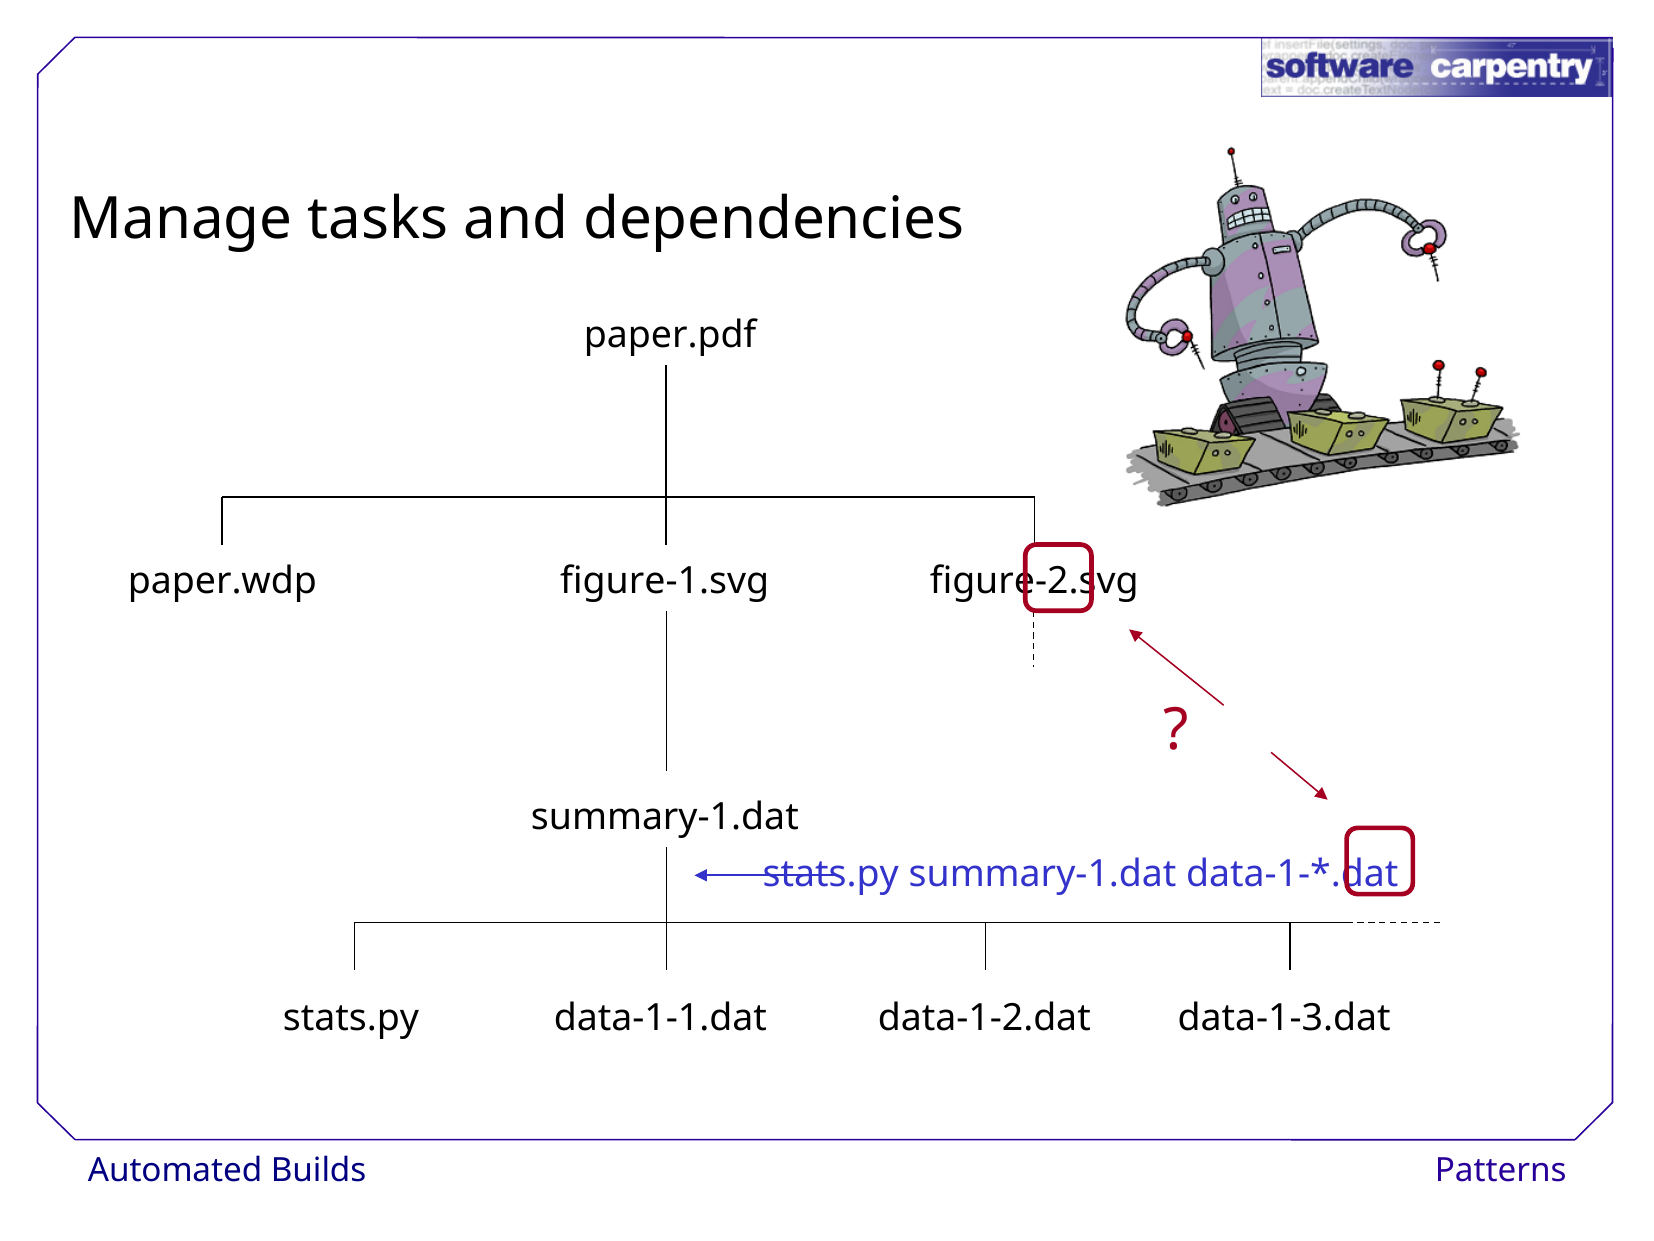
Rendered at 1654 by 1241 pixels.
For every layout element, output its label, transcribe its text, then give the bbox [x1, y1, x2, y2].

picture [1110, 128, 1526, 522]
text_box figure-2.svg [839, 525, 1034, 609]
text_box data-1-3.dat [1181, 962, 1481, 1046]
text_box paper.wdp [38, 525, 408, 609]
text_box stats.py [193, 962, 510, 1046]
text_box ? [1148, 648, 1354, 769]
text_box summary-1.dat [441, 761, 889, 845]
text_box data-1-2.dat [788, 962, 1181, 1046]
text_box figure-1.svg [470, 525, 839, 609]
picture [1261, 39, 1613, 97]
text_box data-1-1.dat [510, 962, 788, 1046]
text_box Manage tasks and dependencies [54, 138, 1110, 259]
text_box paper.pdf [494, 279, 847, 363]
text_box figure-2.svg [1035, 525, 1229, 609]
text_box figure-2.svg [1028, 547, 1089, 608]
text_box stats.py summary-1.dat data-1-*.dat [747, 818, 1564, 902]
